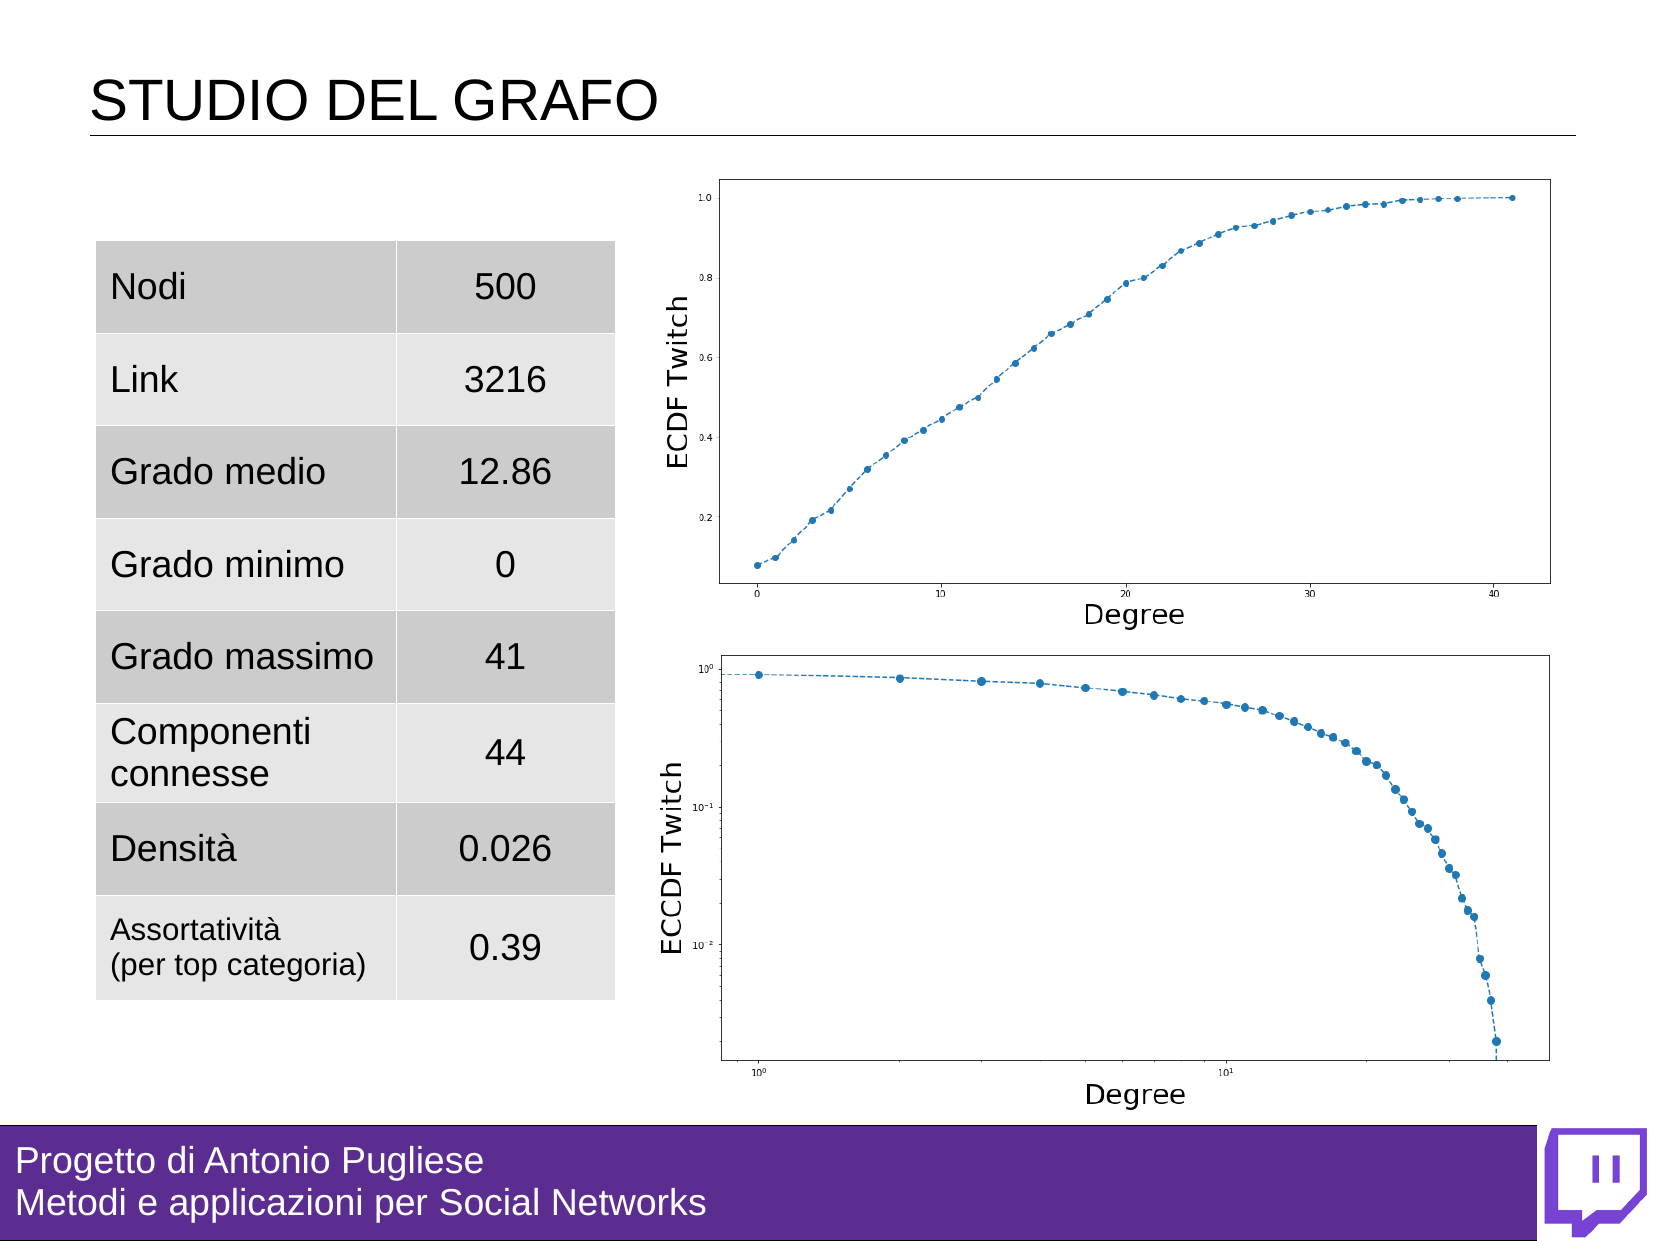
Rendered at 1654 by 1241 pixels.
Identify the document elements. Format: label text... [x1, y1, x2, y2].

picture [654, 648, 1555, 1116]
table_cell 0.39 [397, 896, 615, 1000]
table_header Nodi [96, 241, 396, 333]
table_header 500 [397, 241, 615, 333]
table_cell 0 [397, 519, 615, 610]
table_cell 0.026 [397, 803, 615, 895]
table_cell 41 [397, 611, 615, 703]
table_cell Assortatività (per top categoria) [96, 896, 396, 1000]
table_cell Densità [96, 803, 396, 895]
text_box [0, 1125, 1537, 1241]
table_cell 3216 [397, 334, 615, 425]
picture [1537, 1124, 1653, 1241]
table_cell Componenti connesse [96, 704, 396, 802]
table_cell Link [96, 334, 396, 425]
text_box Progetto di Antonio Pugliese Metodi e applicazioni per Social Networks [0, 1132, 872, 1232]
table_cell Grado minimo [96, 519, 396, 610]
text_box STUDIO DEL GRAFO [75, 60, 1576, 166]
table_cell 12.86 [397, 426, 615, 518]
picture [660, 172, 1556, 637]
table_cell Grado massimo [96, 611, 396, 703]
table_cell Grado medio [96, 426, 396, 518]
table_cell 44 [397, 704, 615, 802]
